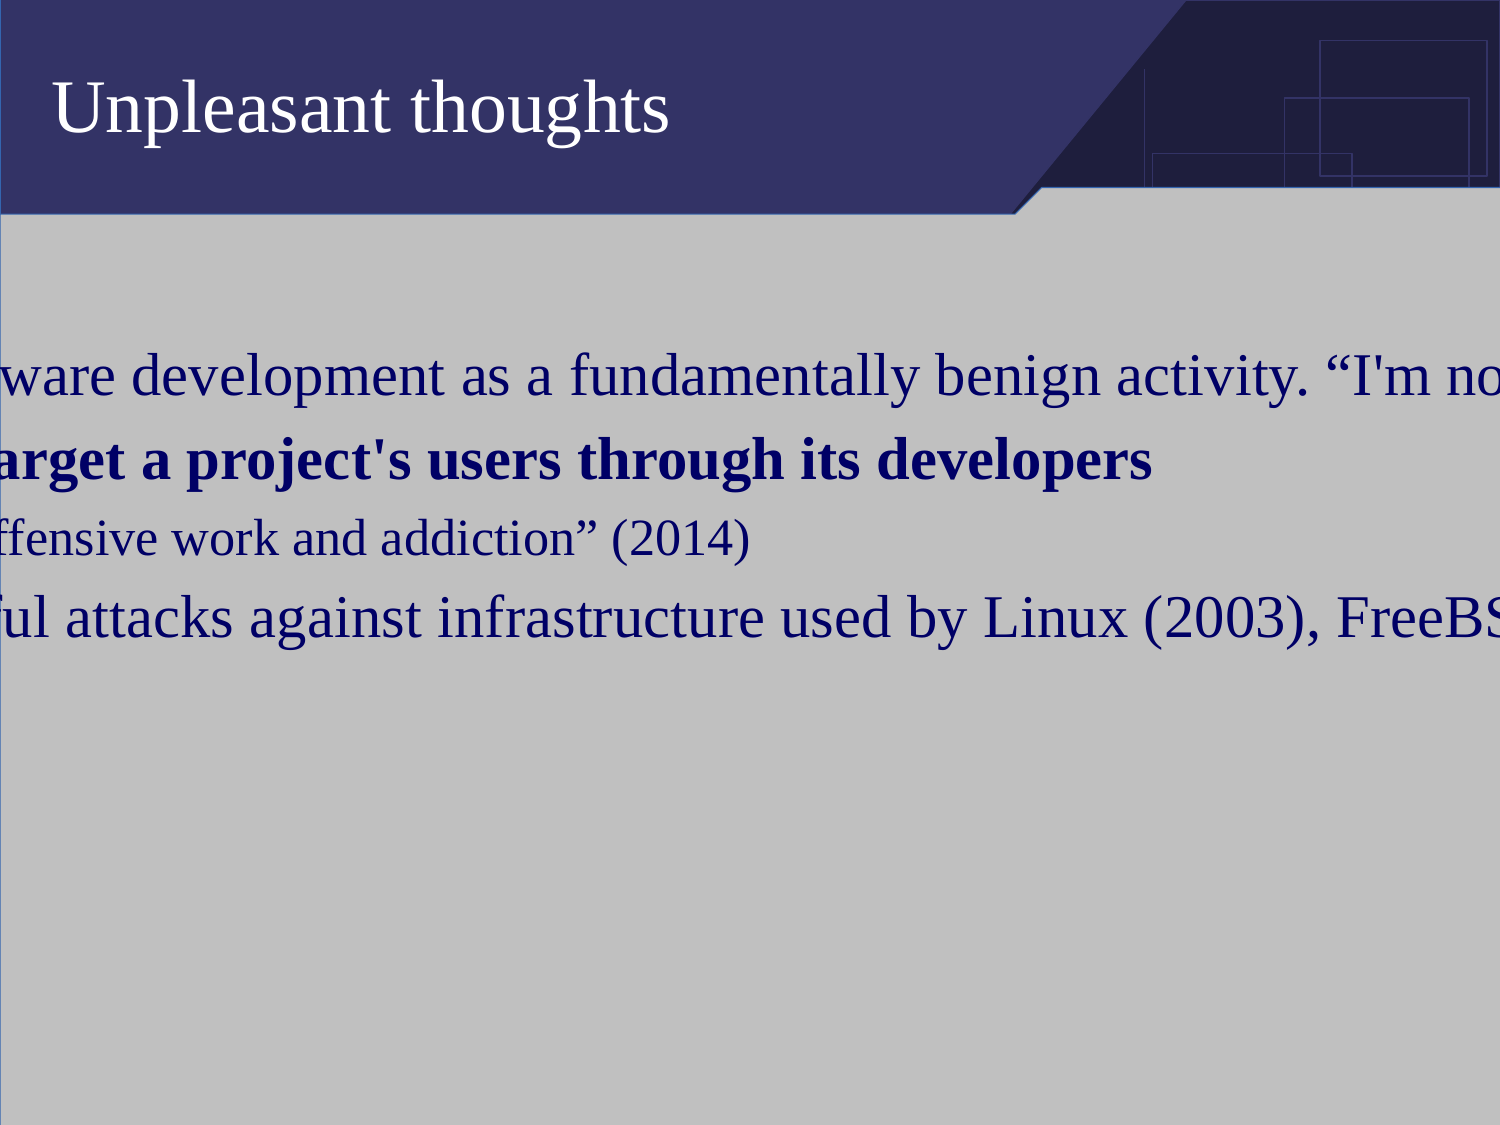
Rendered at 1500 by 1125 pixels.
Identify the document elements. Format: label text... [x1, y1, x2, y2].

text_box We think of software development as a fundamentally benign activity. “I'm not that interesting.” But attackers target a project's users through its developers See Dullien “Offensive work and addiction” (2014) Known successful attacks against infrastructure used by Linux (2003), FreeBSD (2013) [0, 333, 1500, 750]
text_box Unpleasant thoughts [0, 57, 1276, 157]
